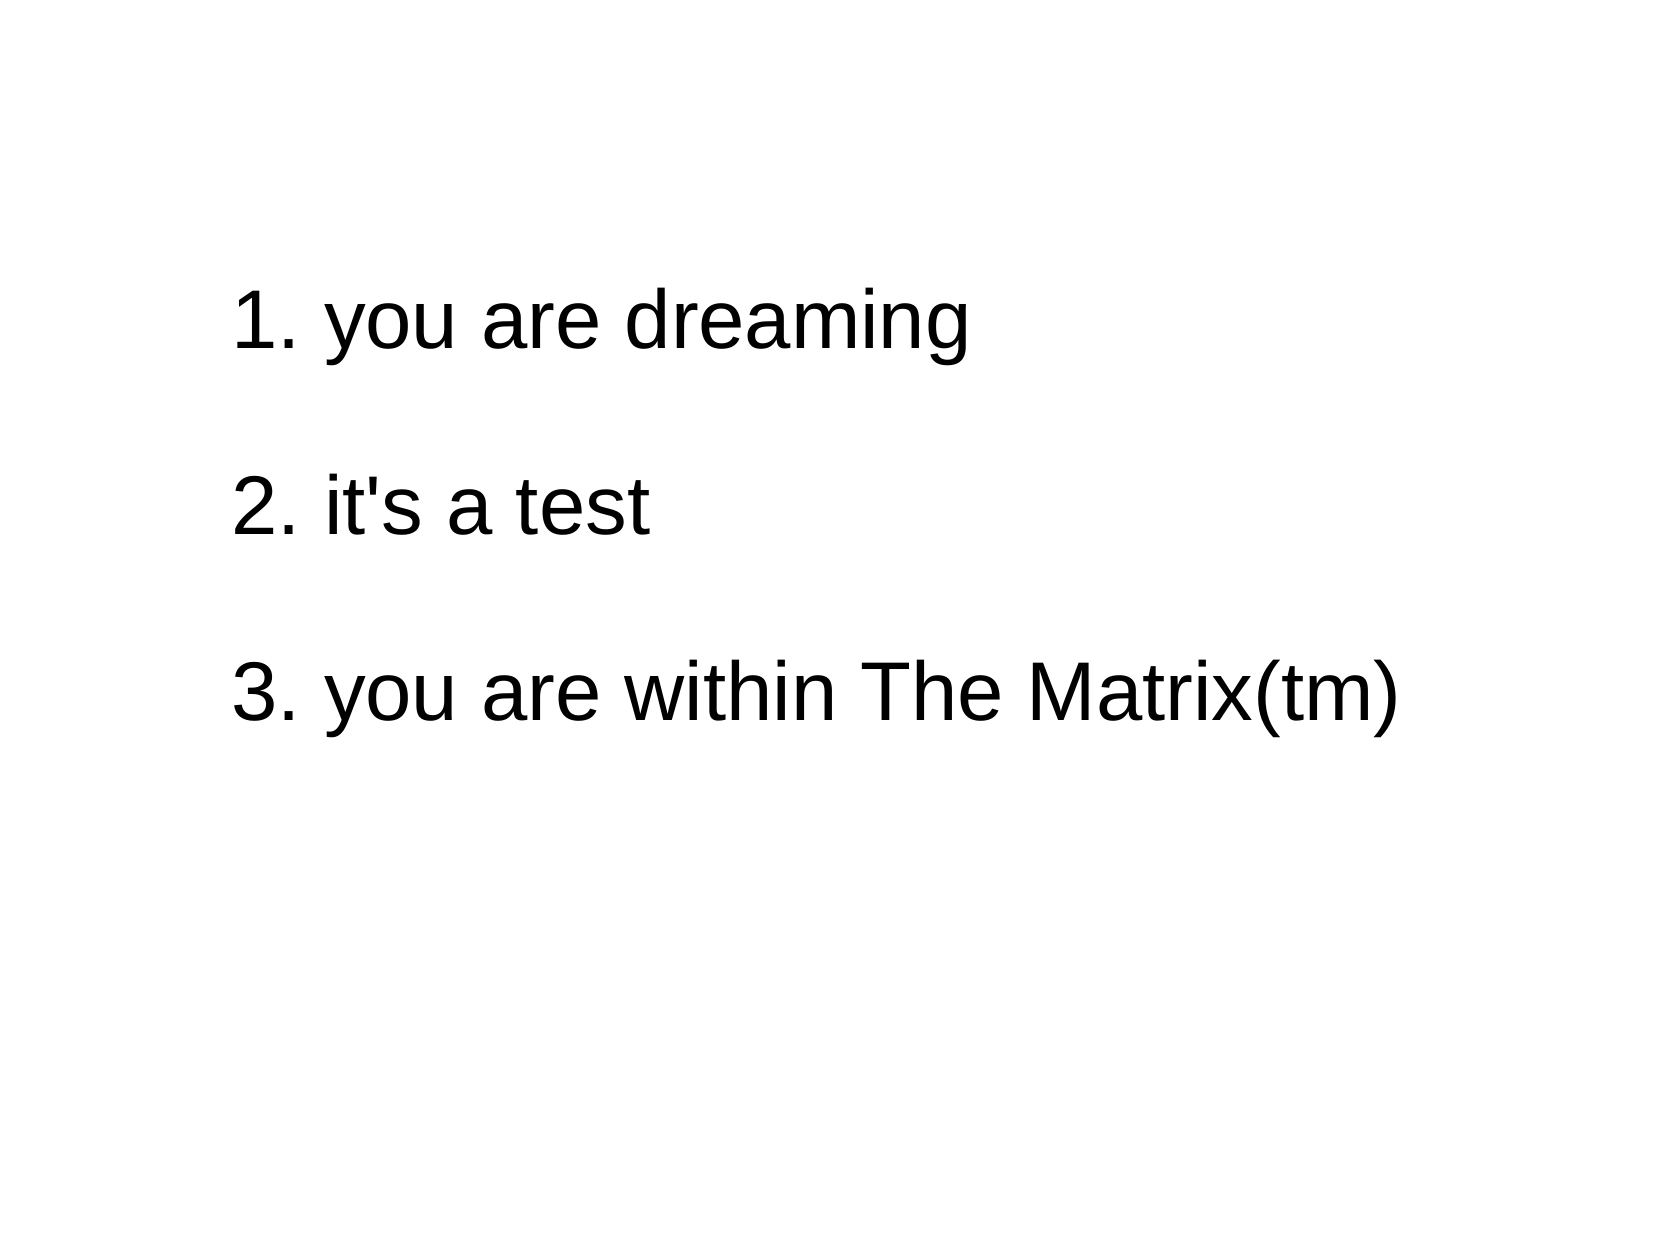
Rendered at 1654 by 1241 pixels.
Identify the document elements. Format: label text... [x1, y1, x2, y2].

text_box 1. you are dreaming 2. it's a test 3. you are within The Matrix(tm) [216, 265, 1597, 766]
